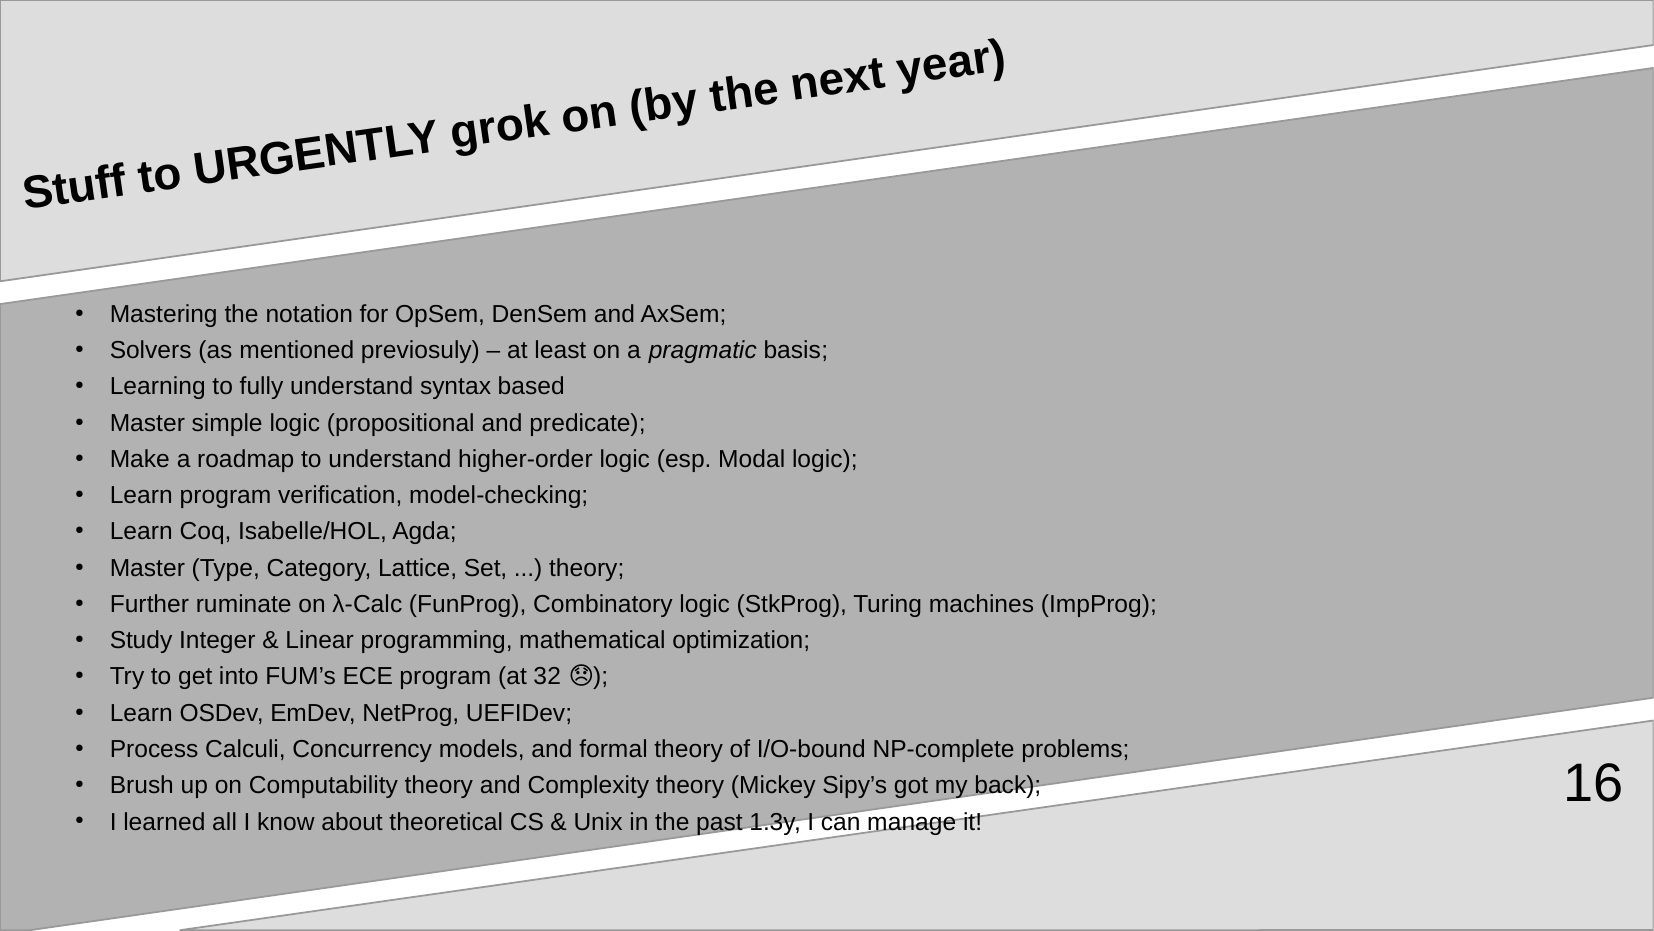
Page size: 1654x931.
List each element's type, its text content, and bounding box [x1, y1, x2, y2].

title Stuff to URGENTLY grok on (by the next year) [11, 0, 1496, 272]
list Mastering the notation for OpSem, DenSem and AxSem; Solvers (as mentioned previosuly) – at least on a pragmatic basis; Learning to fully understand syntax based Master simple logic (propositional and predicate); Make a roadmap to understand higher-order logic (esp. Modal logic); Learn program verification, model-checking; Learn Coq, Isabelle/HOL, Agda; Master (Type, Category, Lattice, Set, ...) theory; Further ruminate on λ-Calc (FunProg), Combinatory logic (StkProg), Turing machines (ImpProg); Study Integer & Linear programming, mathematical optimization; Try to get into FUM’s ECE program (at 32 😞); Learn OSDev, EmDev, NetProg, UEFIDev; Process Calculi, Concurrency models, and formal theory of I/O-bound NP-complete problems; Brush up on Computability theory and Complexity theory (Mickey Sipy’s got my back); I learned all I know about theoretical CS & Unix in the past 1.3y, I can manage it! [75, 300, 1531, 840]
